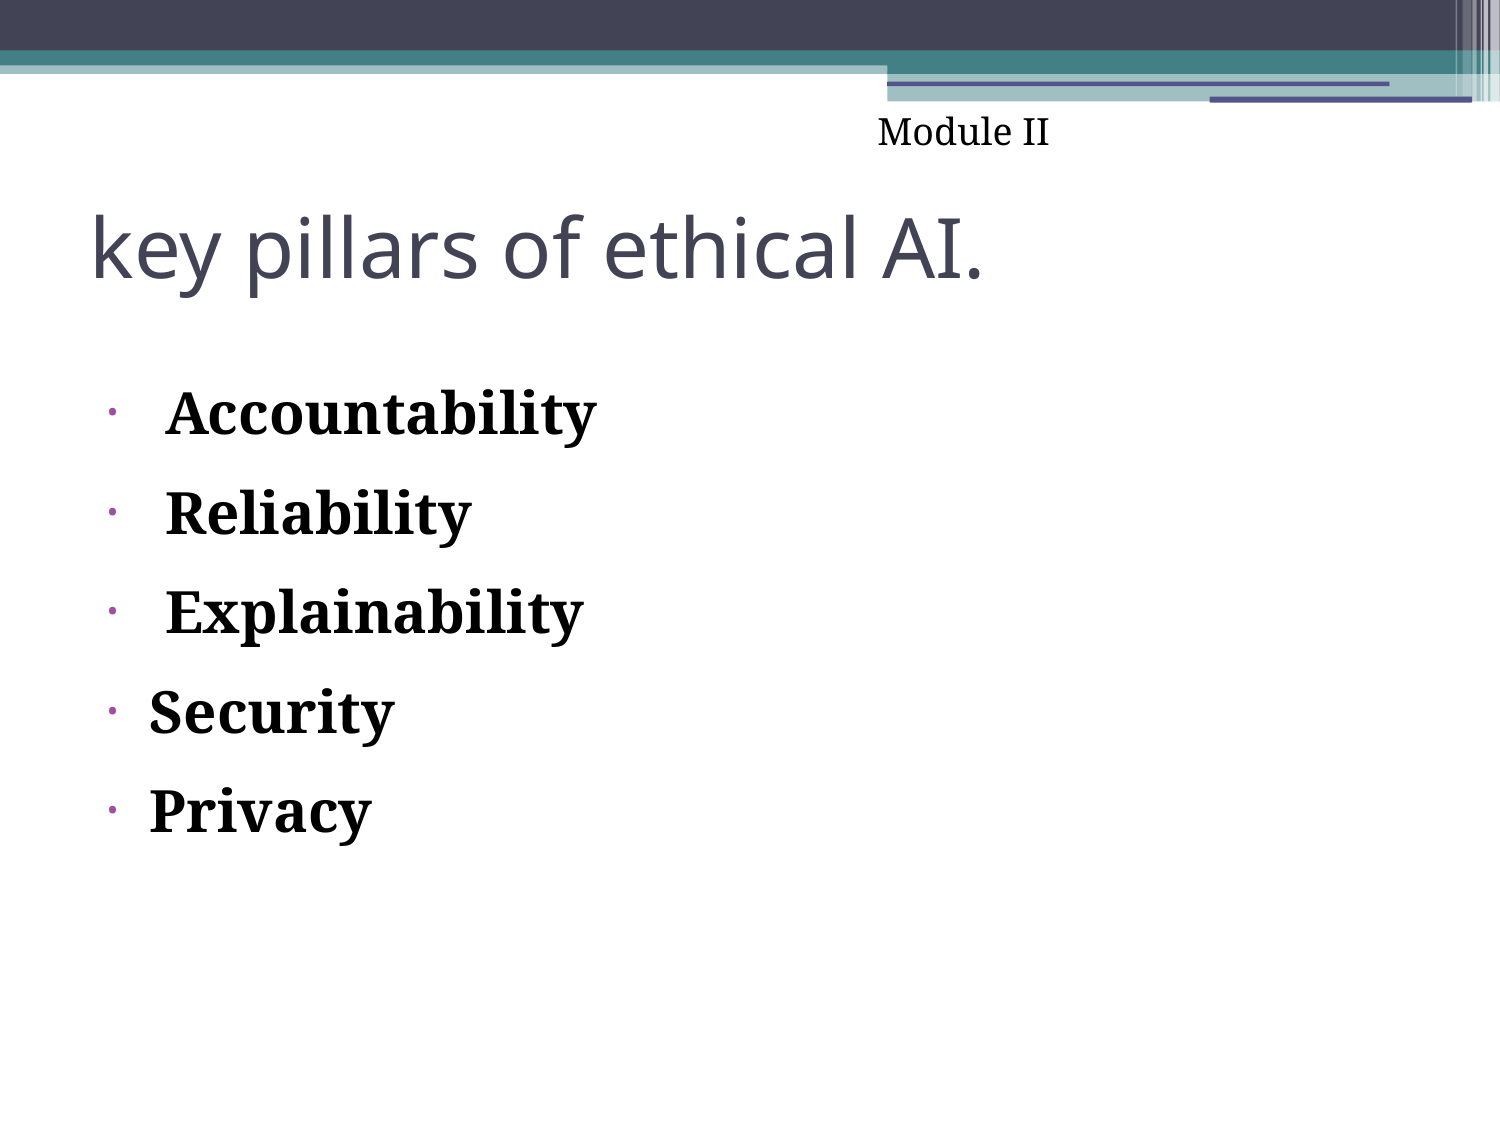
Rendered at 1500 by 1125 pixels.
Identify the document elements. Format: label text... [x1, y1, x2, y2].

footer Module II [862, 100, 1080, 176]
title key pillars of ethical AI. [75, 187, 1425, 363]
list Accountability Reliability Explainability Security Privacy [75, 368, 1425, 1079]
